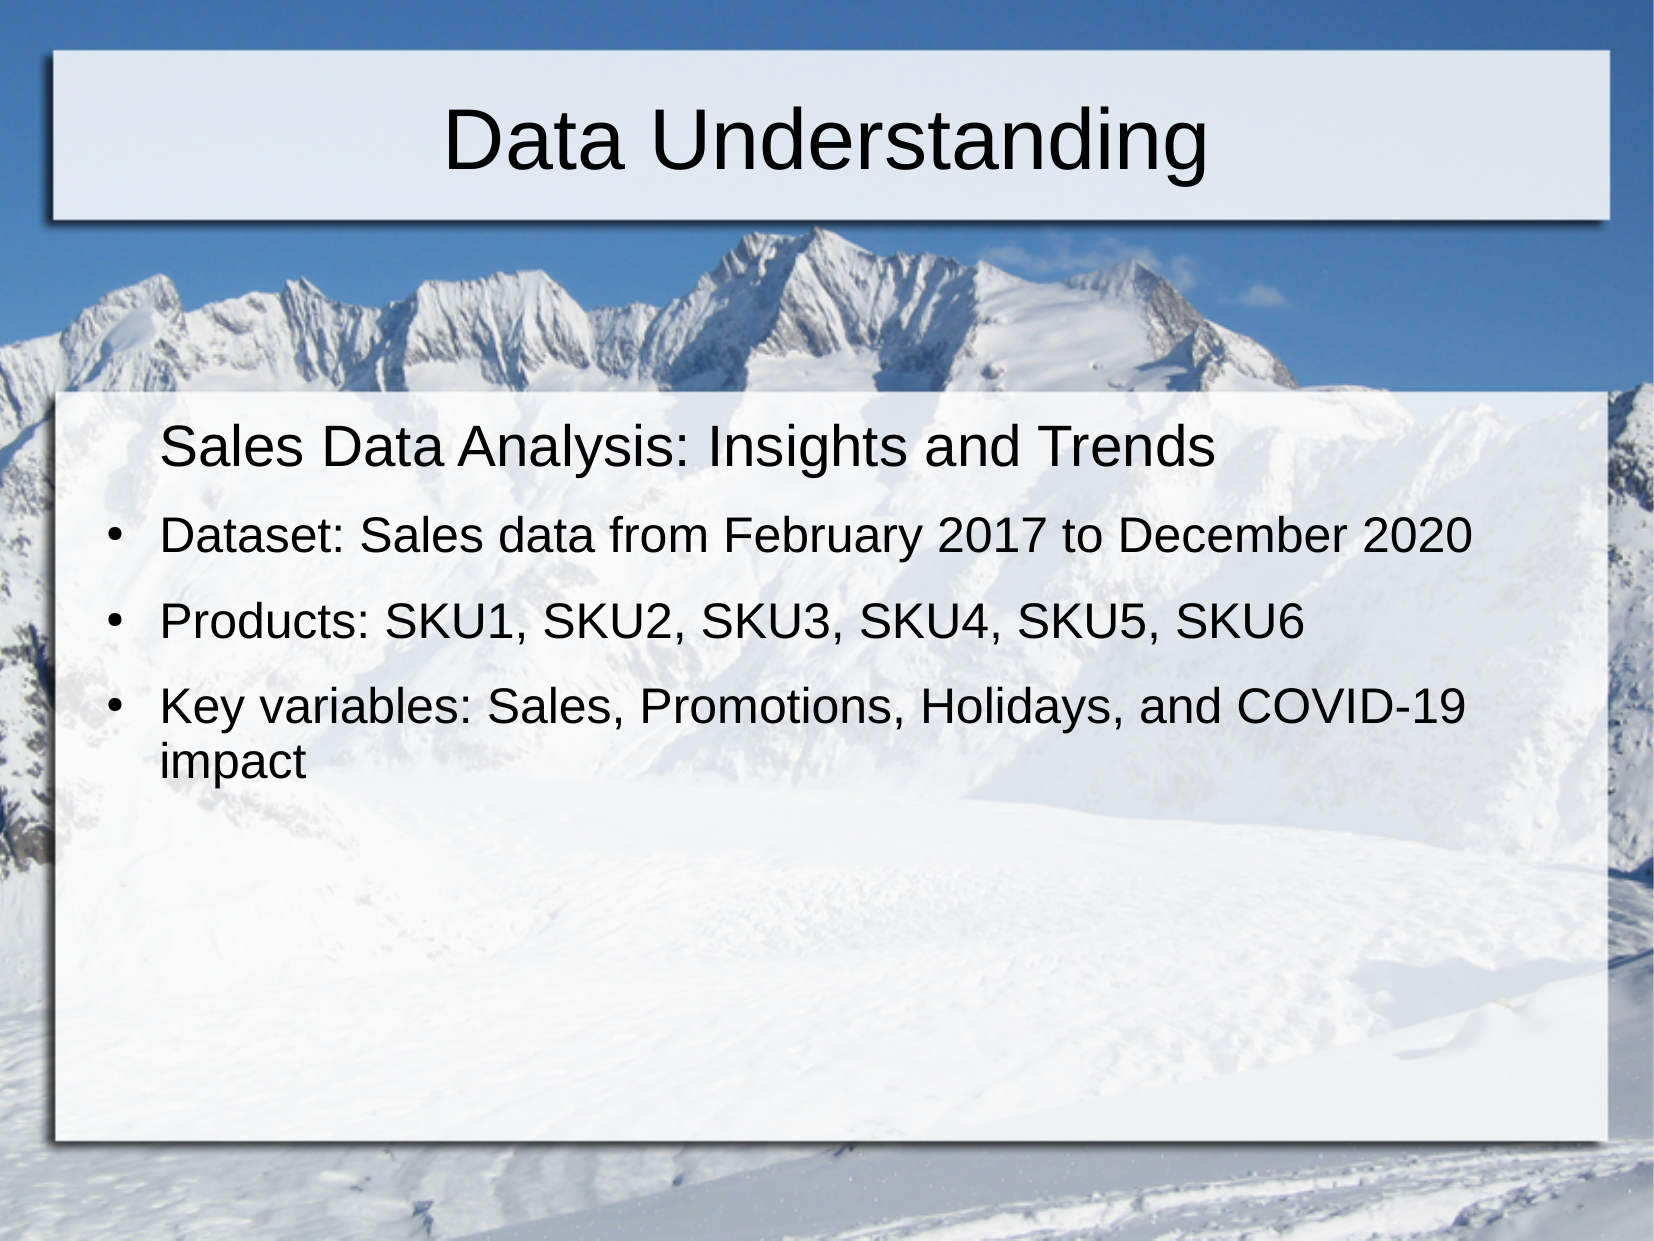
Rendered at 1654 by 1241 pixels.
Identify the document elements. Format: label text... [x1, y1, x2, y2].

title Data Understanding [59, 61, 1595, 219]
list Sales Data Analysis: Insights and Trends Dataset: Sales data from February 2017 to December 2020 Products: SKU1, SKU2, SKU3, SKU4, SKU5, SKU6 Key variables: Sales, Promotions, Holidays, and COVID-19 impact [88, 413, 1571, 1109]
picture [0, 0, 1654, 1241]
